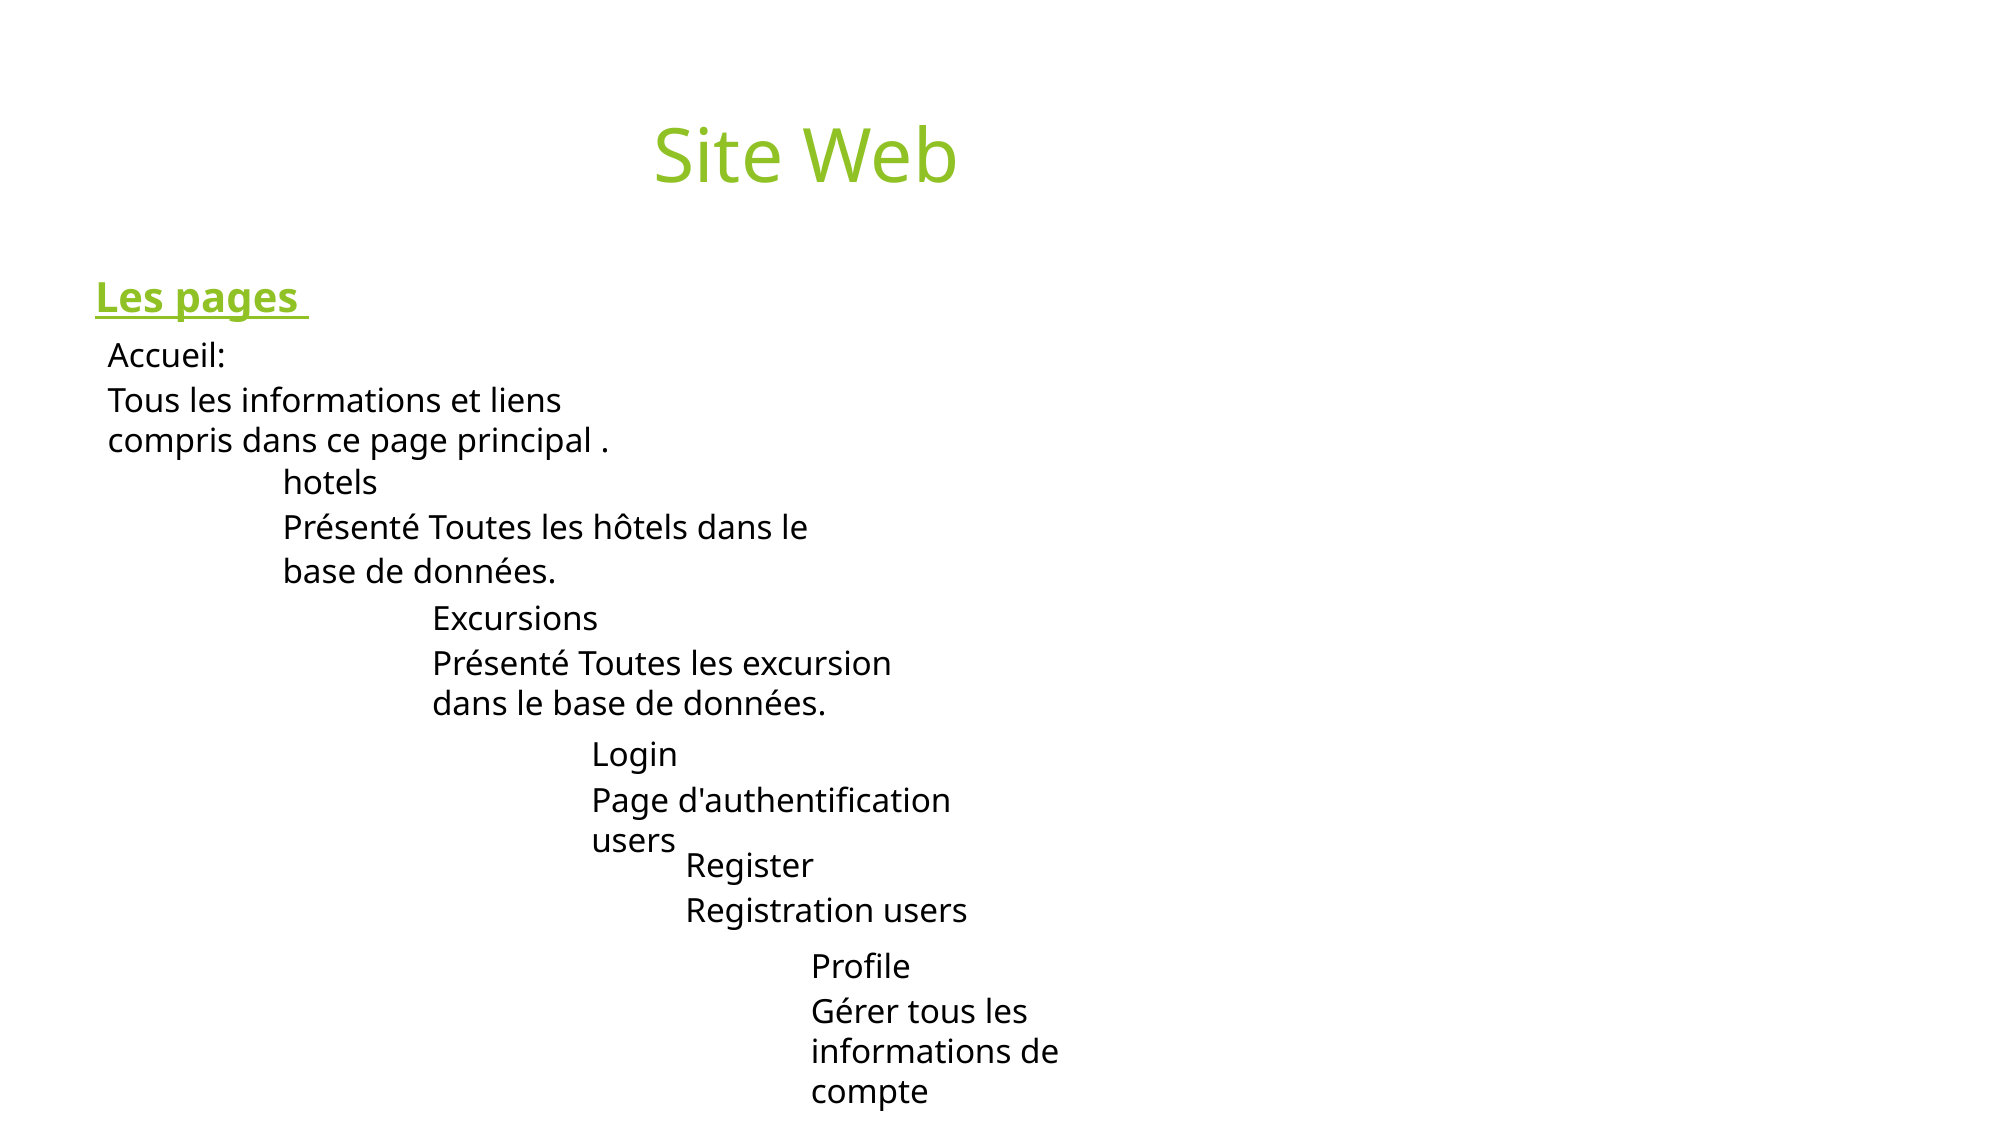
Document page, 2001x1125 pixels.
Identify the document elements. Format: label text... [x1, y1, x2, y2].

text_box Login Page d'authentification users [576, 726, 1065, 822]
text_box Profile Gérer tous les informations de compte [795, 937, 1197, 1074]
text_box Register Registration users [670, 836, 1159, 933]
text_box Les pages [80, 263, 576, 330]
title Site Web [111, 99, 1522, 317]
text_box Excursions Présenté Toutes les excursion dans le base de données. [416, 589, 923, 727]
text_box Accueil: Tous les informations et liens compris dans ce page principal . [92, 281, 704, 509]
text_box hotels Présenté Toutes les hôtels dans le base de données. [267, 453, 842, 595]
